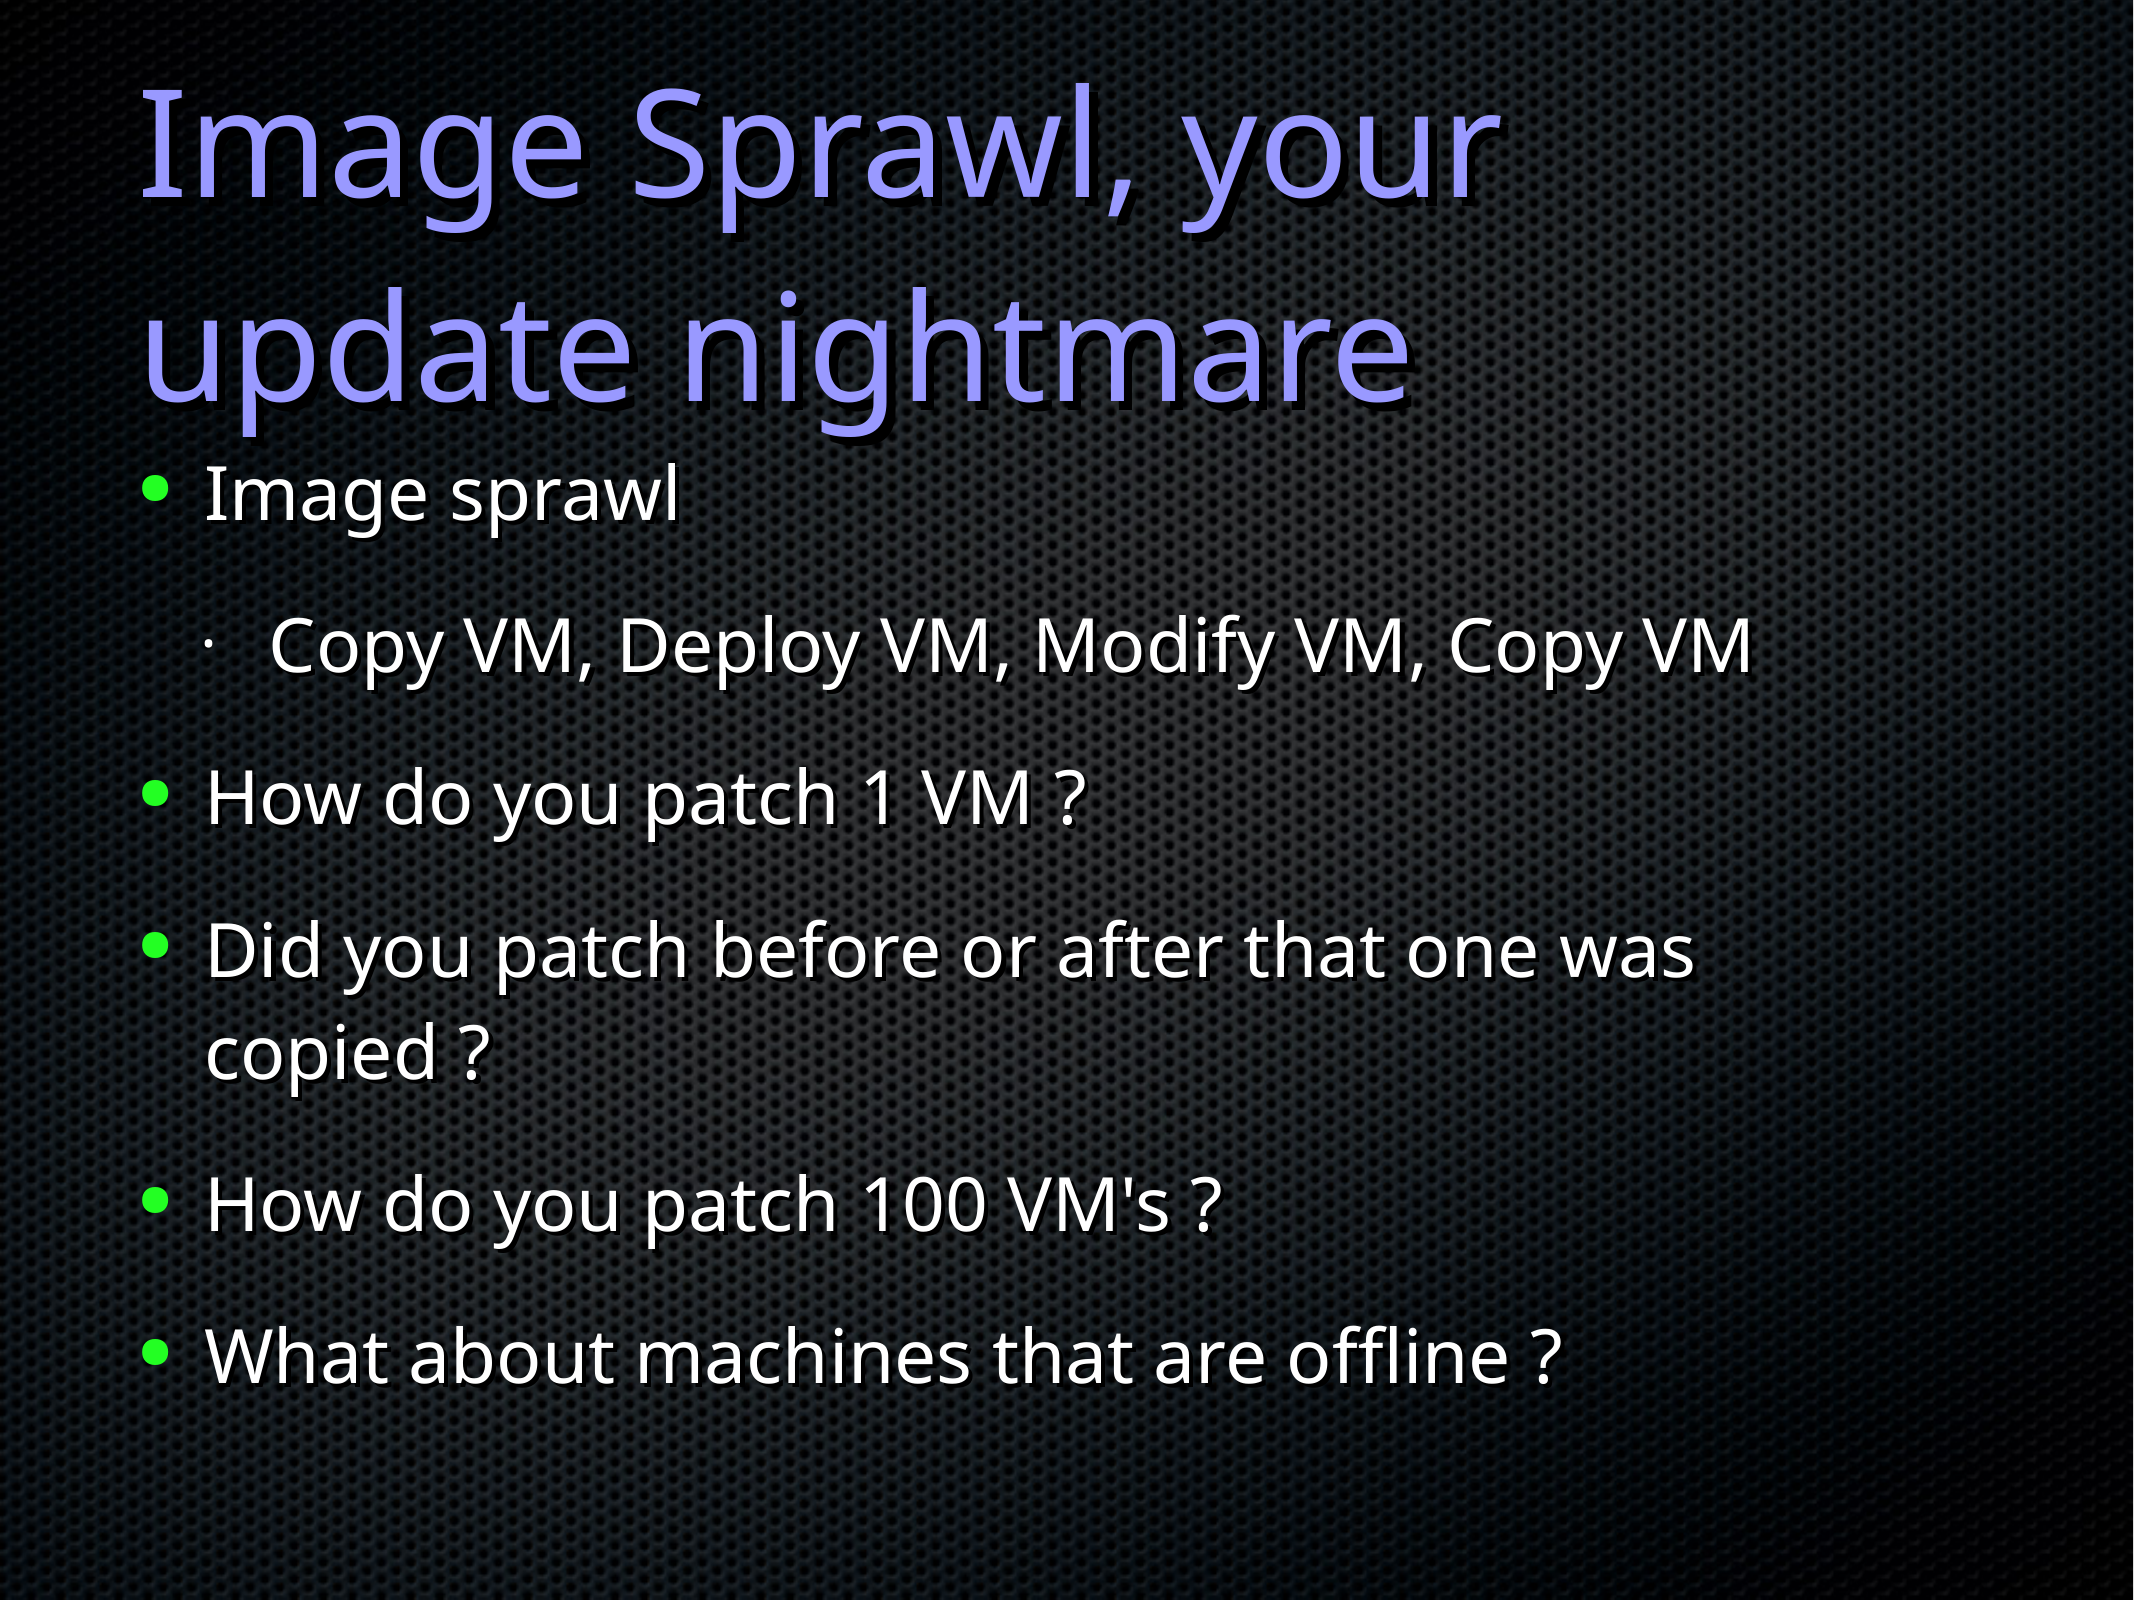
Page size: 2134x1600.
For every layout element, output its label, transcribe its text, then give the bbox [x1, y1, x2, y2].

title Image Sprawl, your update nightmare [129, 41, 2005, 442]
picture [0, 0, 2134, 1600]
list Image sprawl Copy VM, Deploy VM, Modify VM, Copy VM How do you patch 1 VM ? Did you patch before or after that one was copied ? How do you patch 100 VM's ? What about machines that are offline ? [129, 454, 2005, 1392]
